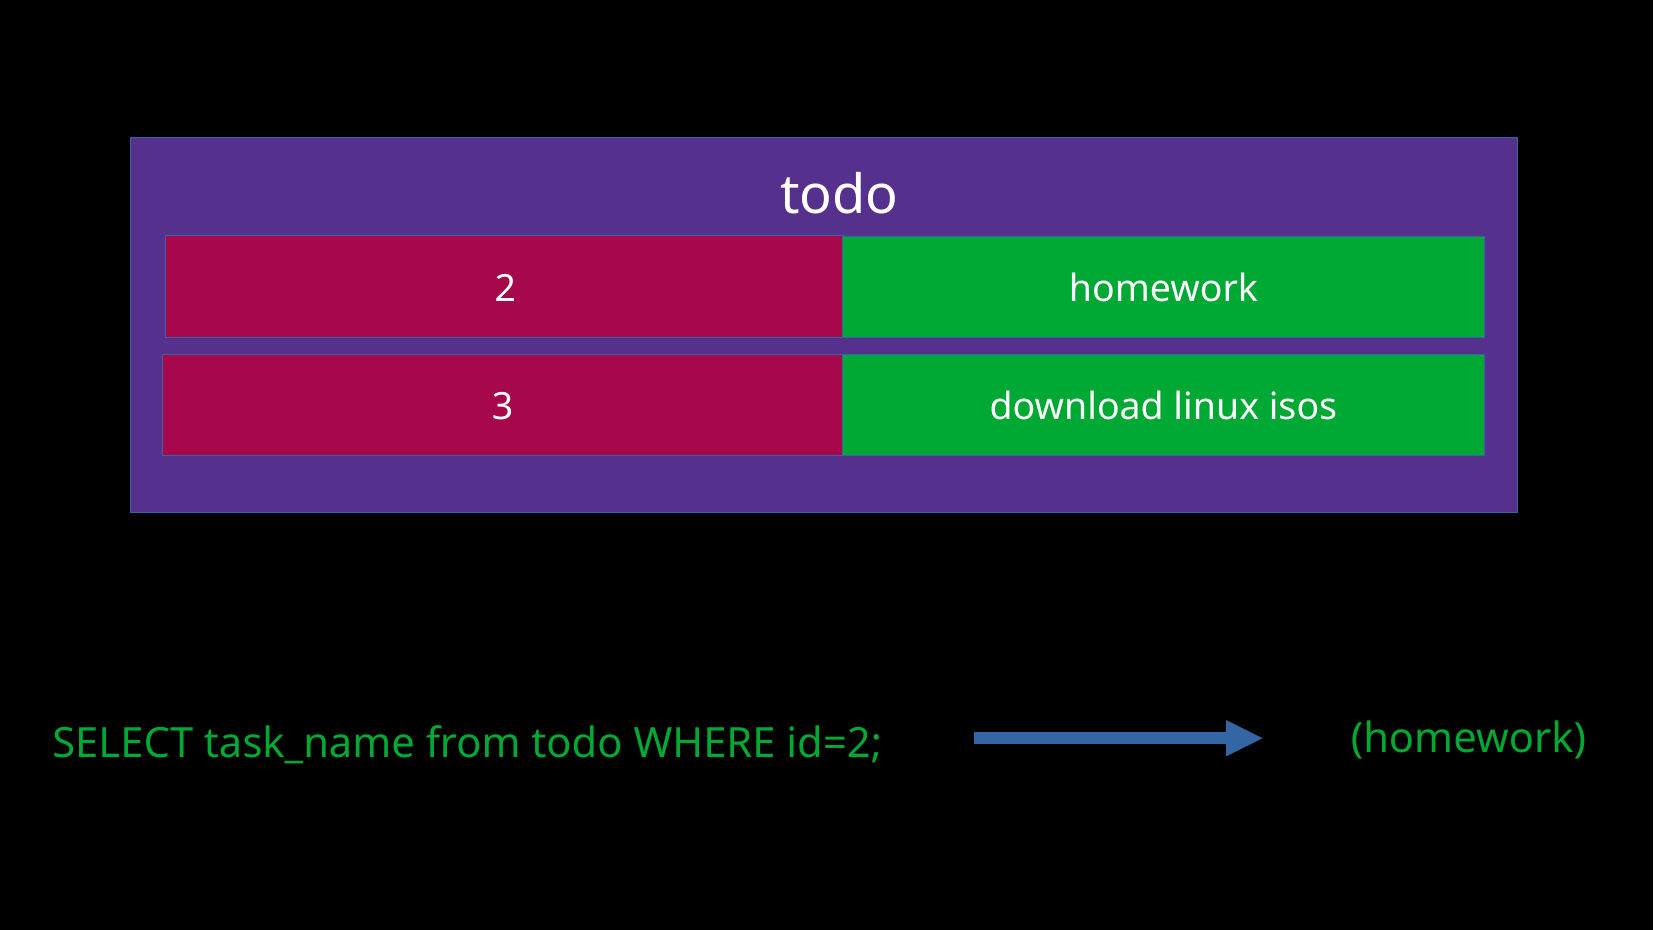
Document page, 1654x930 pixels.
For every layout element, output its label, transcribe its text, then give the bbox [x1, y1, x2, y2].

text_box (homework) [1336, 700, 1653, 812]
text_box 3 [162, 354, 842, 456]
text_box 2 [165, 235, 845, 338]
text_box download linux isos [842, 354, 1485, 456]
text_box SELECT task_name from todo WHERE id=2; [37, 705, 976, 864]
text_box todo [765, 147, 952, 224]
text_box homework [842, 236, 1485, 338]
text_box [130, 137, 1518, 570]
